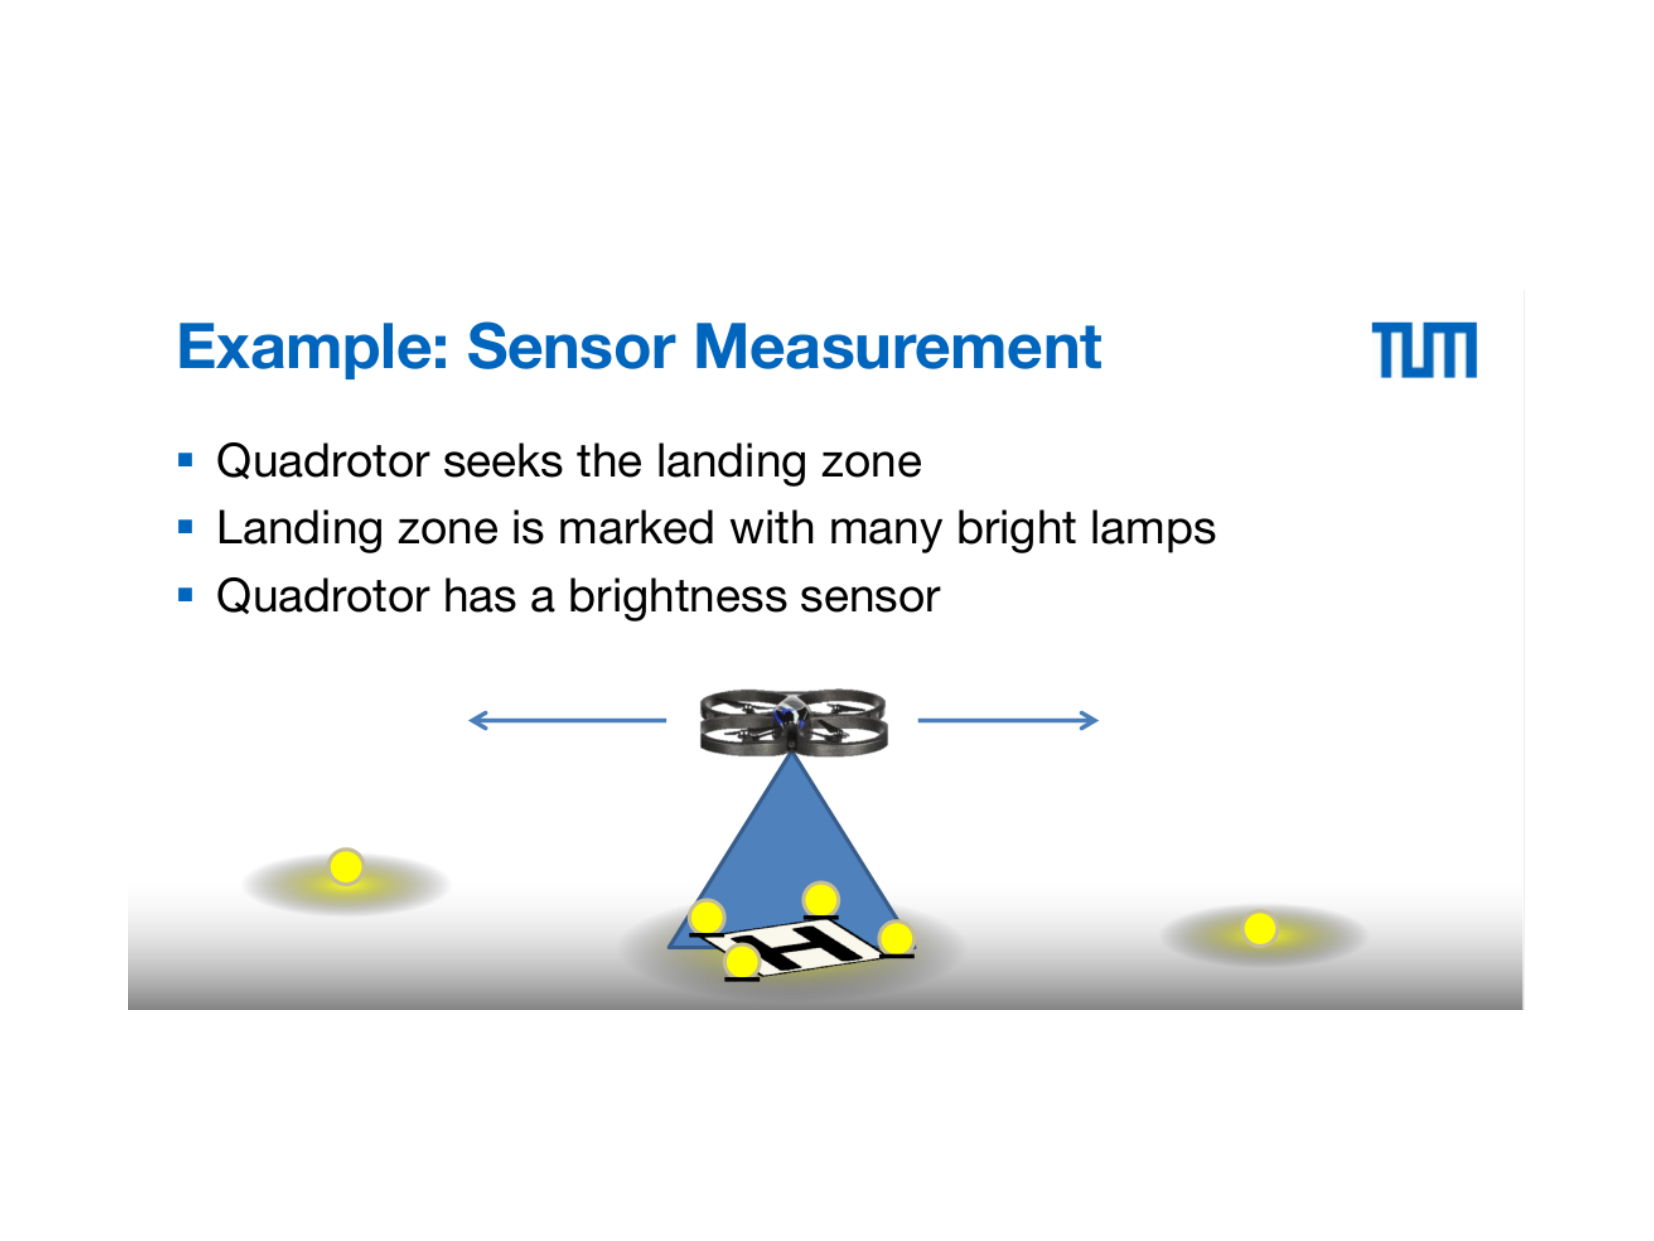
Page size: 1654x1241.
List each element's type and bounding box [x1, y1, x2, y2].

picture [128, 290, 1525, 1010]
